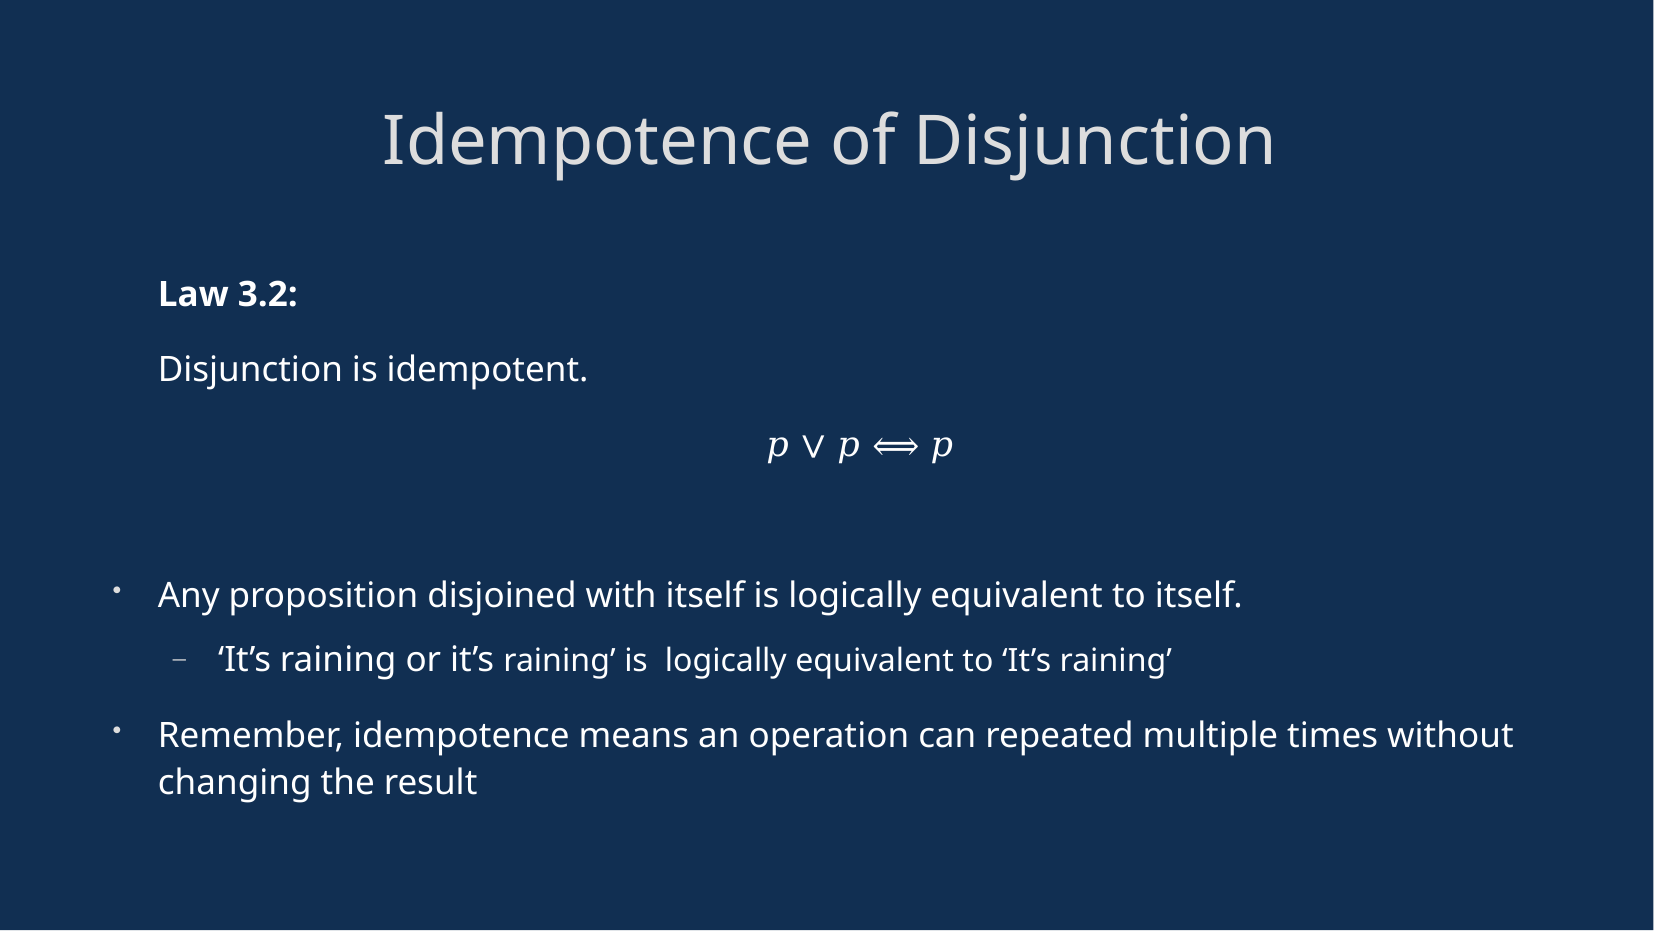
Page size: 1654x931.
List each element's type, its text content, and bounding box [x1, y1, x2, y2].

list Law 3.2: Disjunction is idempotent. 𝑝 ∨ 𝑝 ⟺ 𝑝 Any proposition disjoined with itself is logically equivalent to itself. ‘It’s raining or it’s raining’ is logically equivalent to ‘It’s raining’ Remember, idempotence means an operation can repeated multiple times without changing the result [97, 268, 1563, 806]
title Idempotence of Disjunction [97, 56, 1563, 220]
